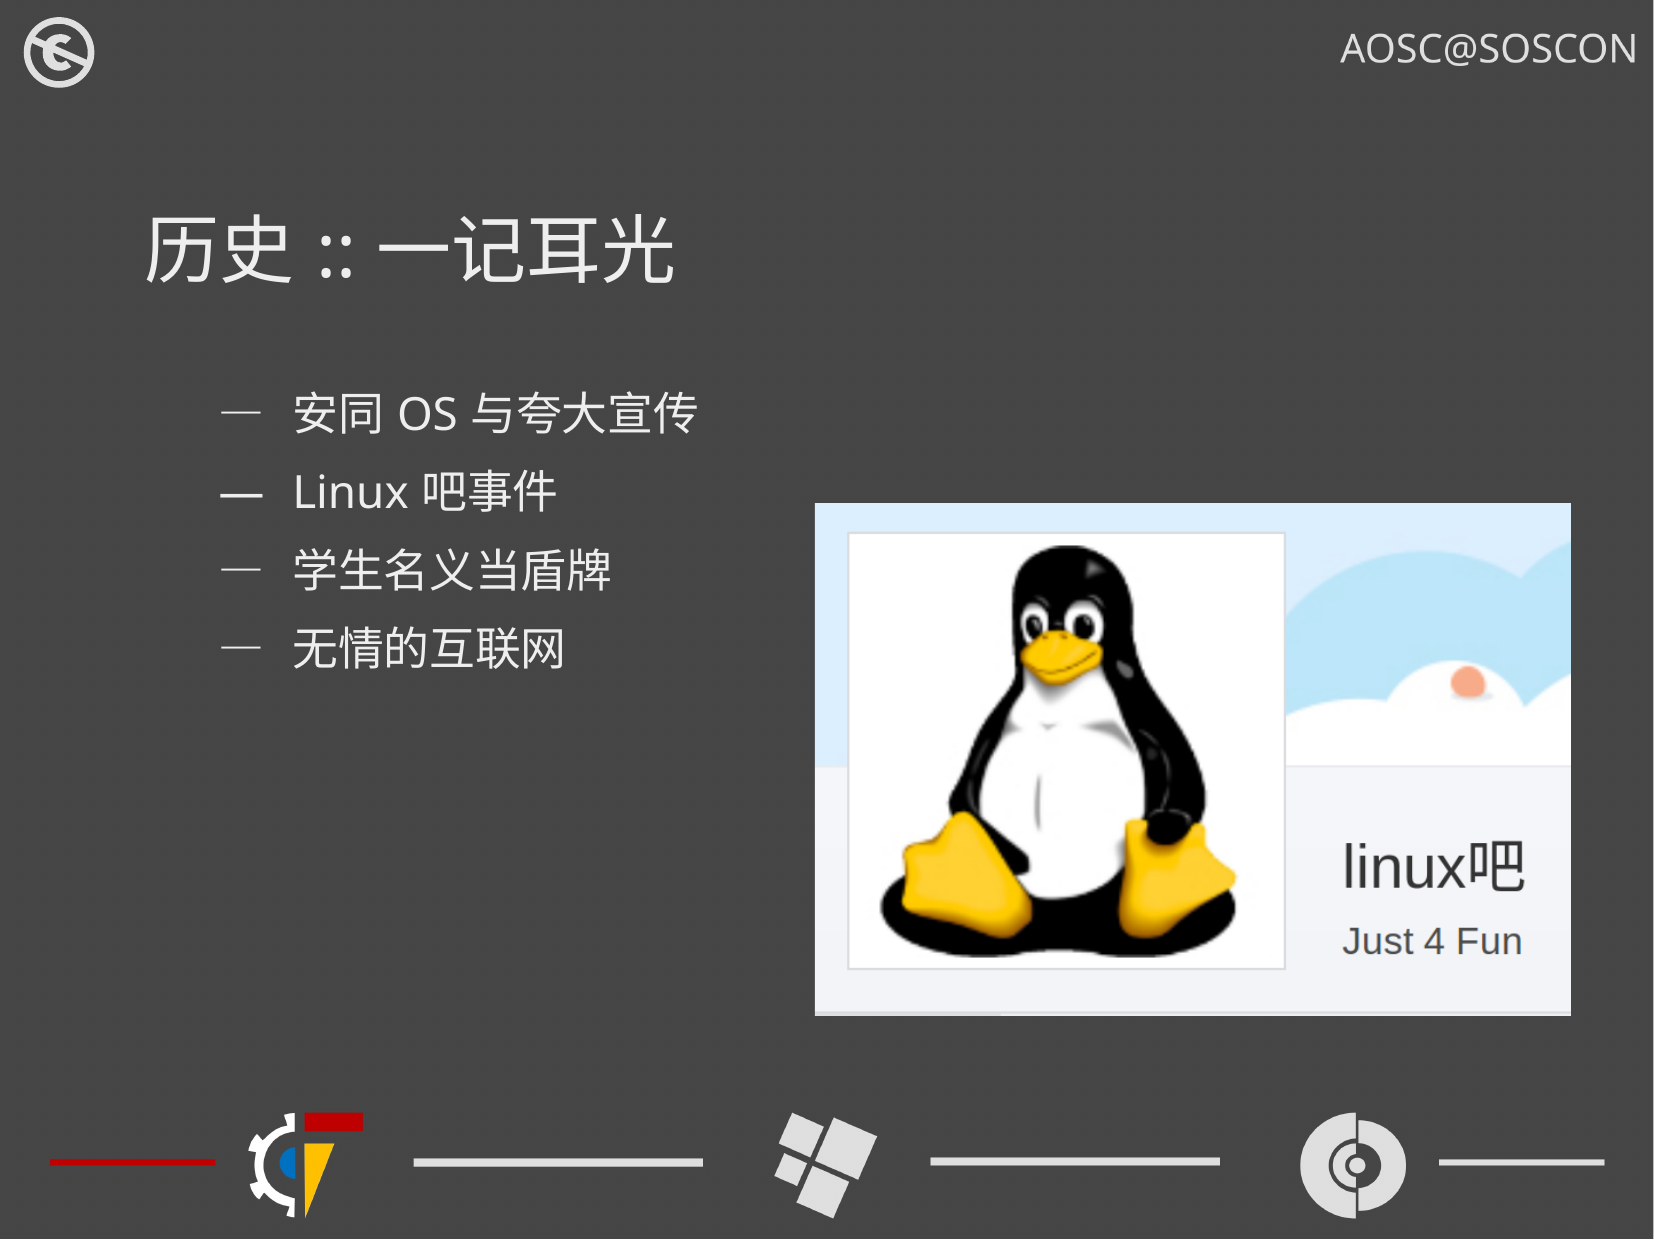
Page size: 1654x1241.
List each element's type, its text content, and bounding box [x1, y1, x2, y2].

text_box 历史::一记耳光 — 安同OS与夸大宣传 — Linux吧事件 — 学生名义当盾牌 — 无情的互联网 [129, 183, 1536, 1028]
picture [0, 0, 1654, 1240]
